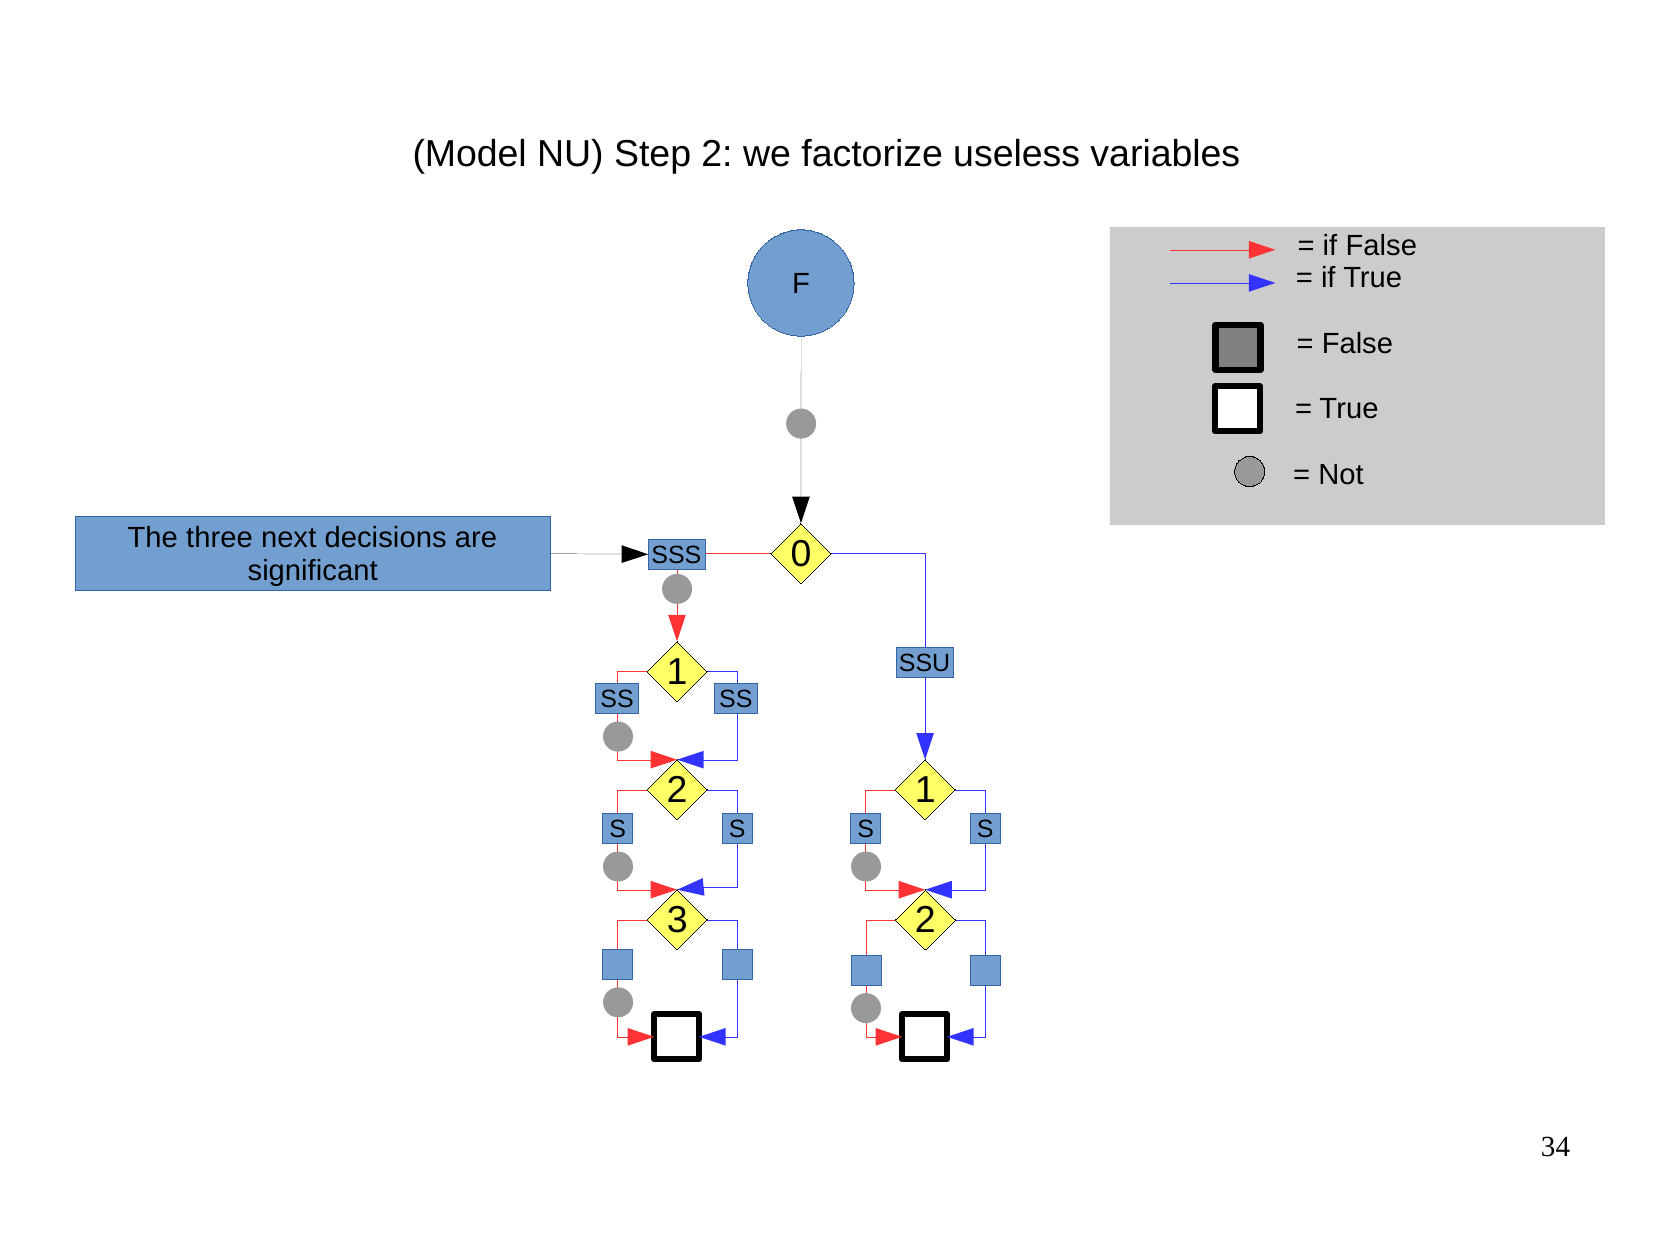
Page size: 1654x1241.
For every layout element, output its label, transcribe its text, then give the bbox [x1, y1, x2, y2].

text_box [786, 408, 817, 439]
text_box S [602, 813, 633, 844]
text_box SSU [896, 647, 954, 678]
text_box [603, 987, 634, 1018]
text_box [722, 949, 753, 980]
text_box [602, 949, 633, 980]
text_box [970, 955, 1001, 986]
text_box F [747, 257, 855, 337]
text_box SSS [648, 539, 706, 570]
text_box [850, 993, 882, 1024]
text_box [603, 721, 634, 752]
text_box 2 [647, 760, 708, 820]
text_box [851, 955, 882, 986]
text_box [1234, 456, 1265, 487]
text_box [603, 851, 634, 882]
text_box SS [714, 683, 758, 714]
title (Model NU) Step 2: we factorize useless variables [82, 49, 1571, 257]
text_box = if False = if True = False = True = Not [1109, 227, 1605, 525]
text_box S [970, 813, 1001, 844]
text_box [851, 851, 882, 882]
text_box 3 [647, 890, 708, 950]
text_box 0 [770, 523, 832, 584]
text_box [654, 1014, 700, 1060]
text_box [1215, 324, 1261, 370]
text_box S [850, 813, 881, 844]
text_box 1 [895, 759, 956, 820]
text_box [1215, 386, 1261, 432]
text_box 1 [647, 641, 708, 702]
text_box [902, 1014, 948, 1060]
text_box S [722, 813, 753, 844]
text_box 2 [895, 889, 956, 950]
text_box [662, 573, 693, 604]
text_box The three next decisions are significant [75, 516, 551, 591]
text_box SS [595, 683, 639, 714]
